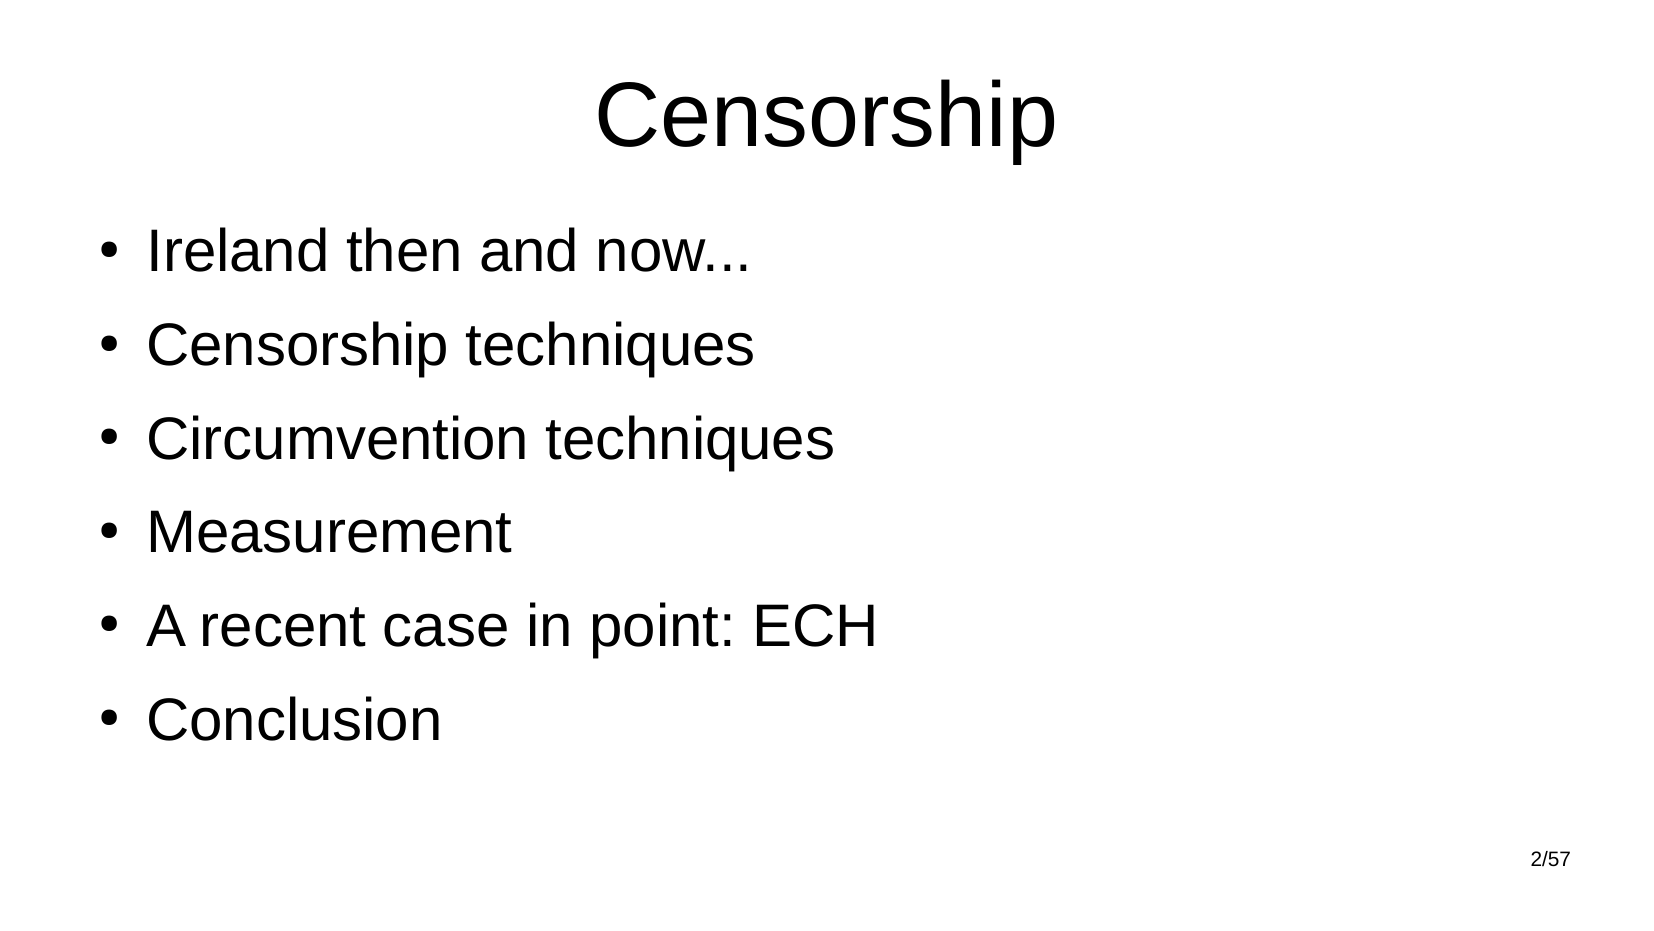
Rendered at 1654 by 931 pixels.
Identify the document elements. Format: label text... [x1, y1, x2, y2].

list Ireland then and now... Censorship techniques Circumvention techniques Measurement A recent case in point: ECH Conclusion [82, 217, 1571, 758]
title Censorship [82, 37, 1571, 193]
